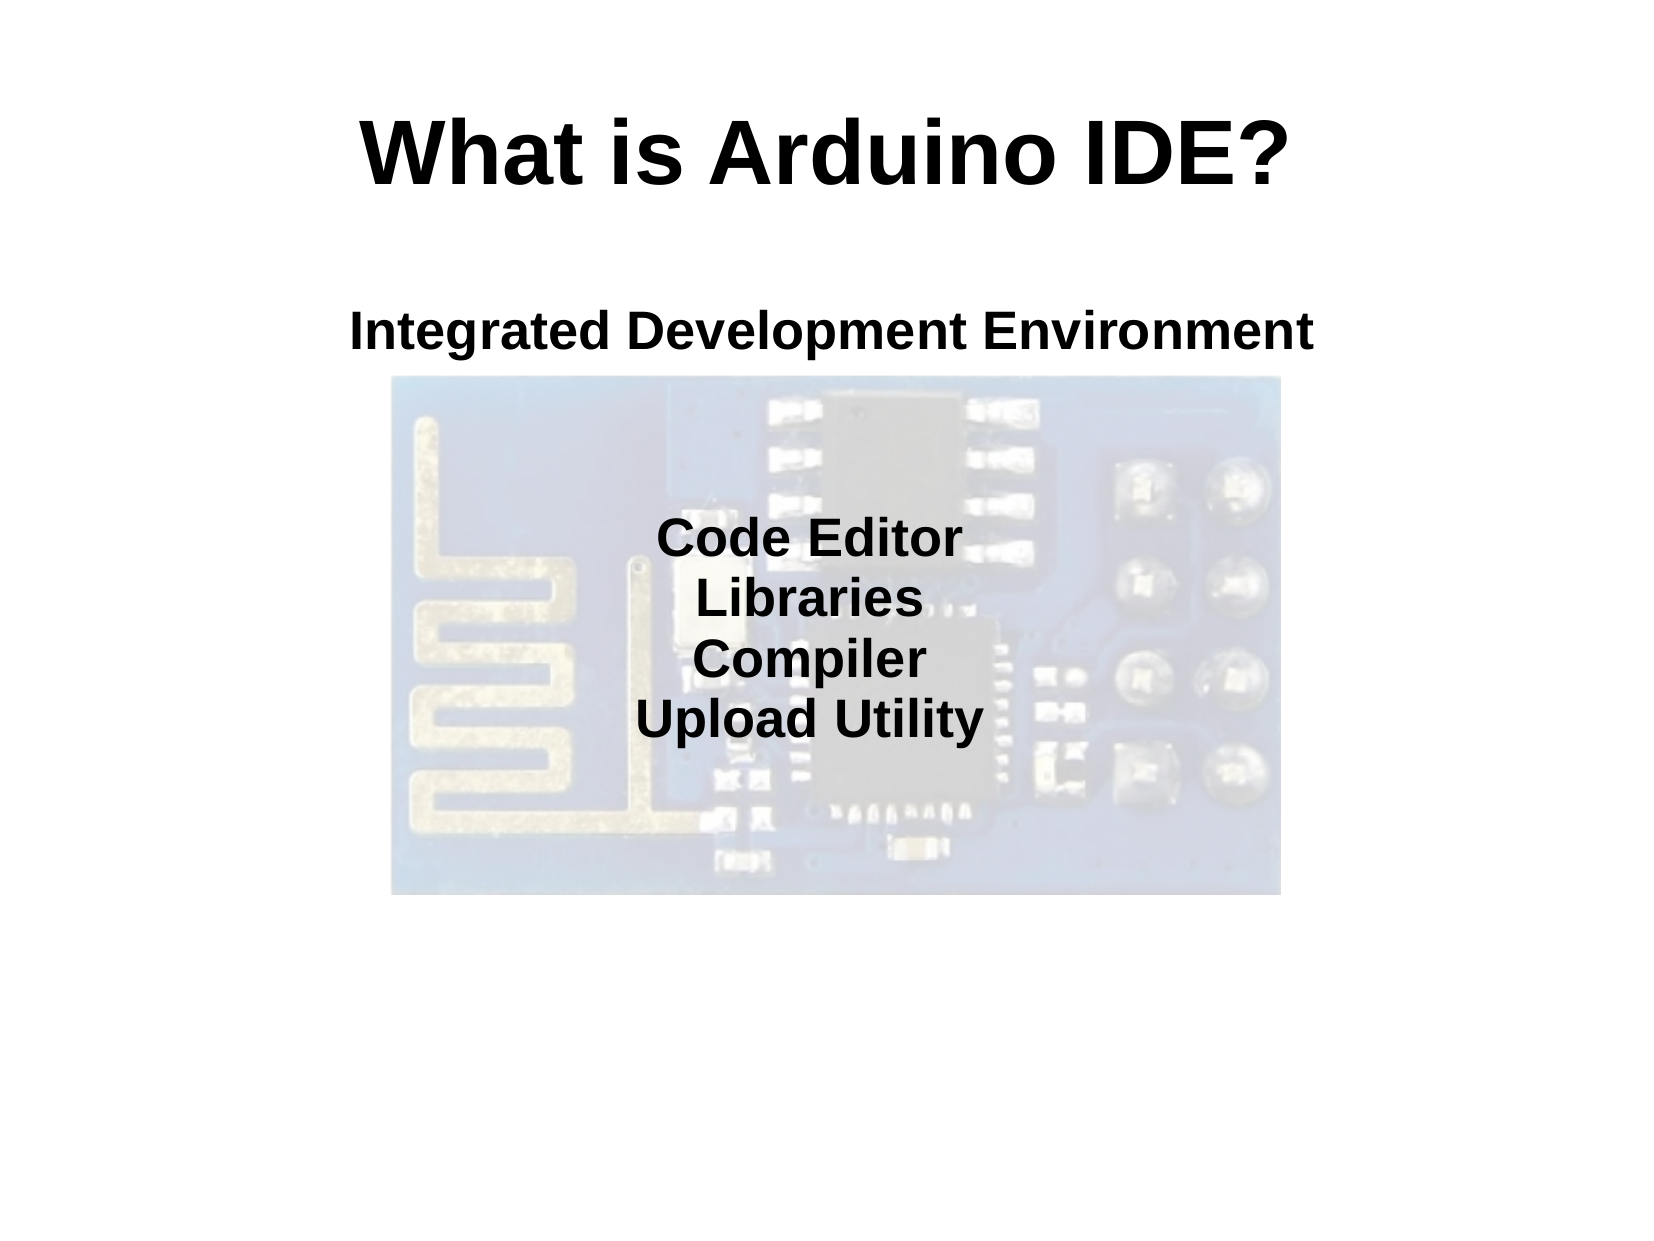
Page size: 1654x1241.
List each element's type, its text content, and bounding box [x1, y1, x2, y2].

title What is Arduino IDE? [82, 49, 1571, 257]
text_box Code Editor Libraries Compiler Upload Utility [195, 506, 1426, 751]
picture [390, 374, 1281, 506]
text_box Integrated Development Environment [210, 300, 1456, 361]
picture [390, 751, 1281, 895]
